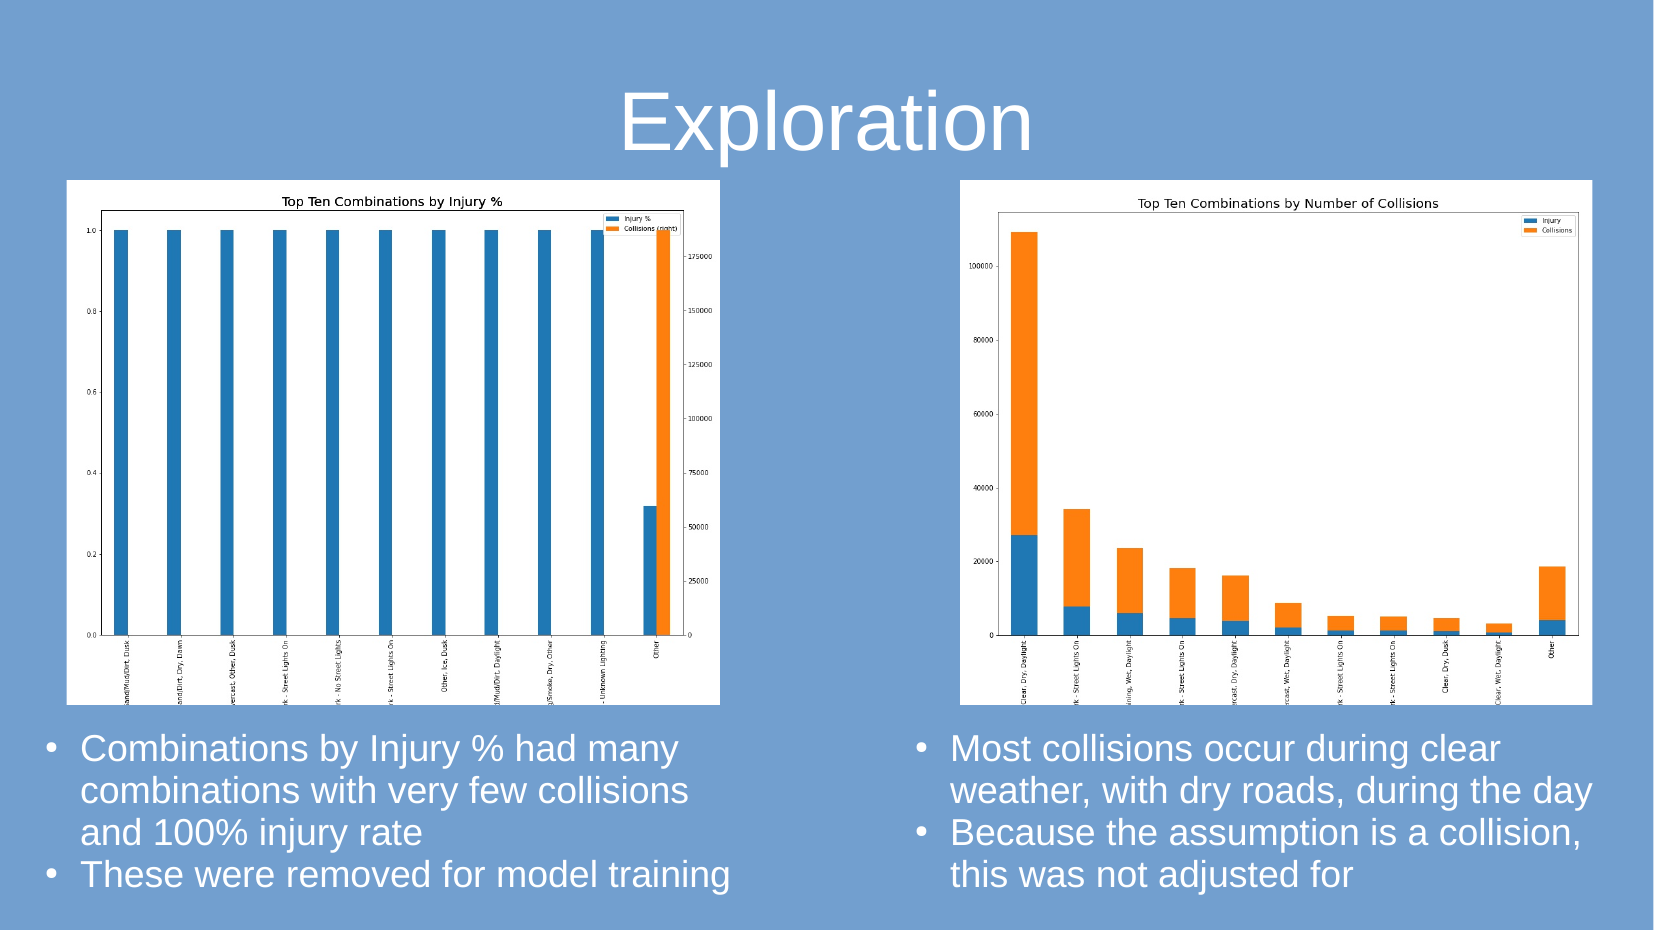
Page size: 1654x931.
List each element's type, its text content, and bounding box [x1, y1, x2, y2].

picture [960, 180, 1593, 706]
picture [66, 180, 721, 706]
title Exploration [82, 15, 1571, 228]
text_box Most collisions occur during clear weather, with dry roads, during the day Because the assumption is a collision, this was not adjusted for [900, 720, 1621, 916]
text_box Combinations by Injury % had many combinations with very few collisions and 100% injury rate These were removed for model training [30, 720, 751, 916]
